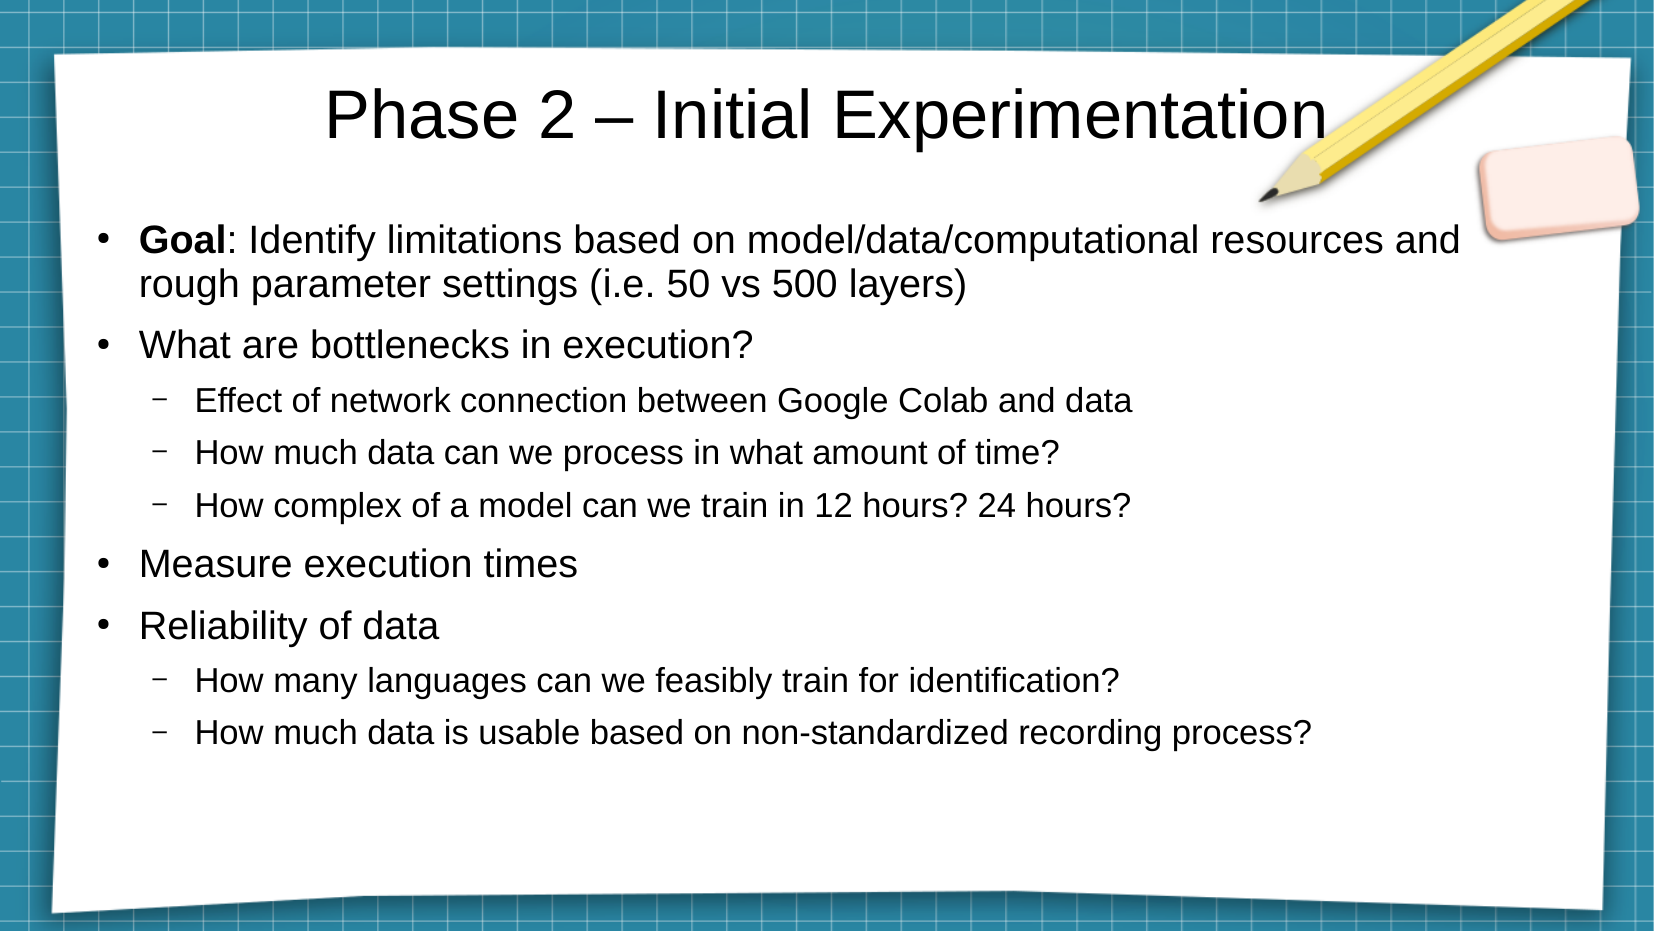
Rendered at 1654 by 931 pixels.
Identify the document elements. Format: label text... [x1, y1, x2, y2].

list Goal: Identify limitations based on model/data/computational resources and rough parameter settings (i.e. 50 vs 500 layers) What are bottlenecks in execution? Effect of network connection between Google Colab and data How much data can we process in what amount of time? How complex of a model can we train in 12 hours? 24 hours? Measure execution times Reliability of data How many languages can we feasibly train for identification? How much data is usable based on non-standardized recording process? [82, 217, 1571, 758]
picture [0, 0, 1654, 931]
title Phase 2 – Initial Experimentation [82, 37, 1571, 193]
